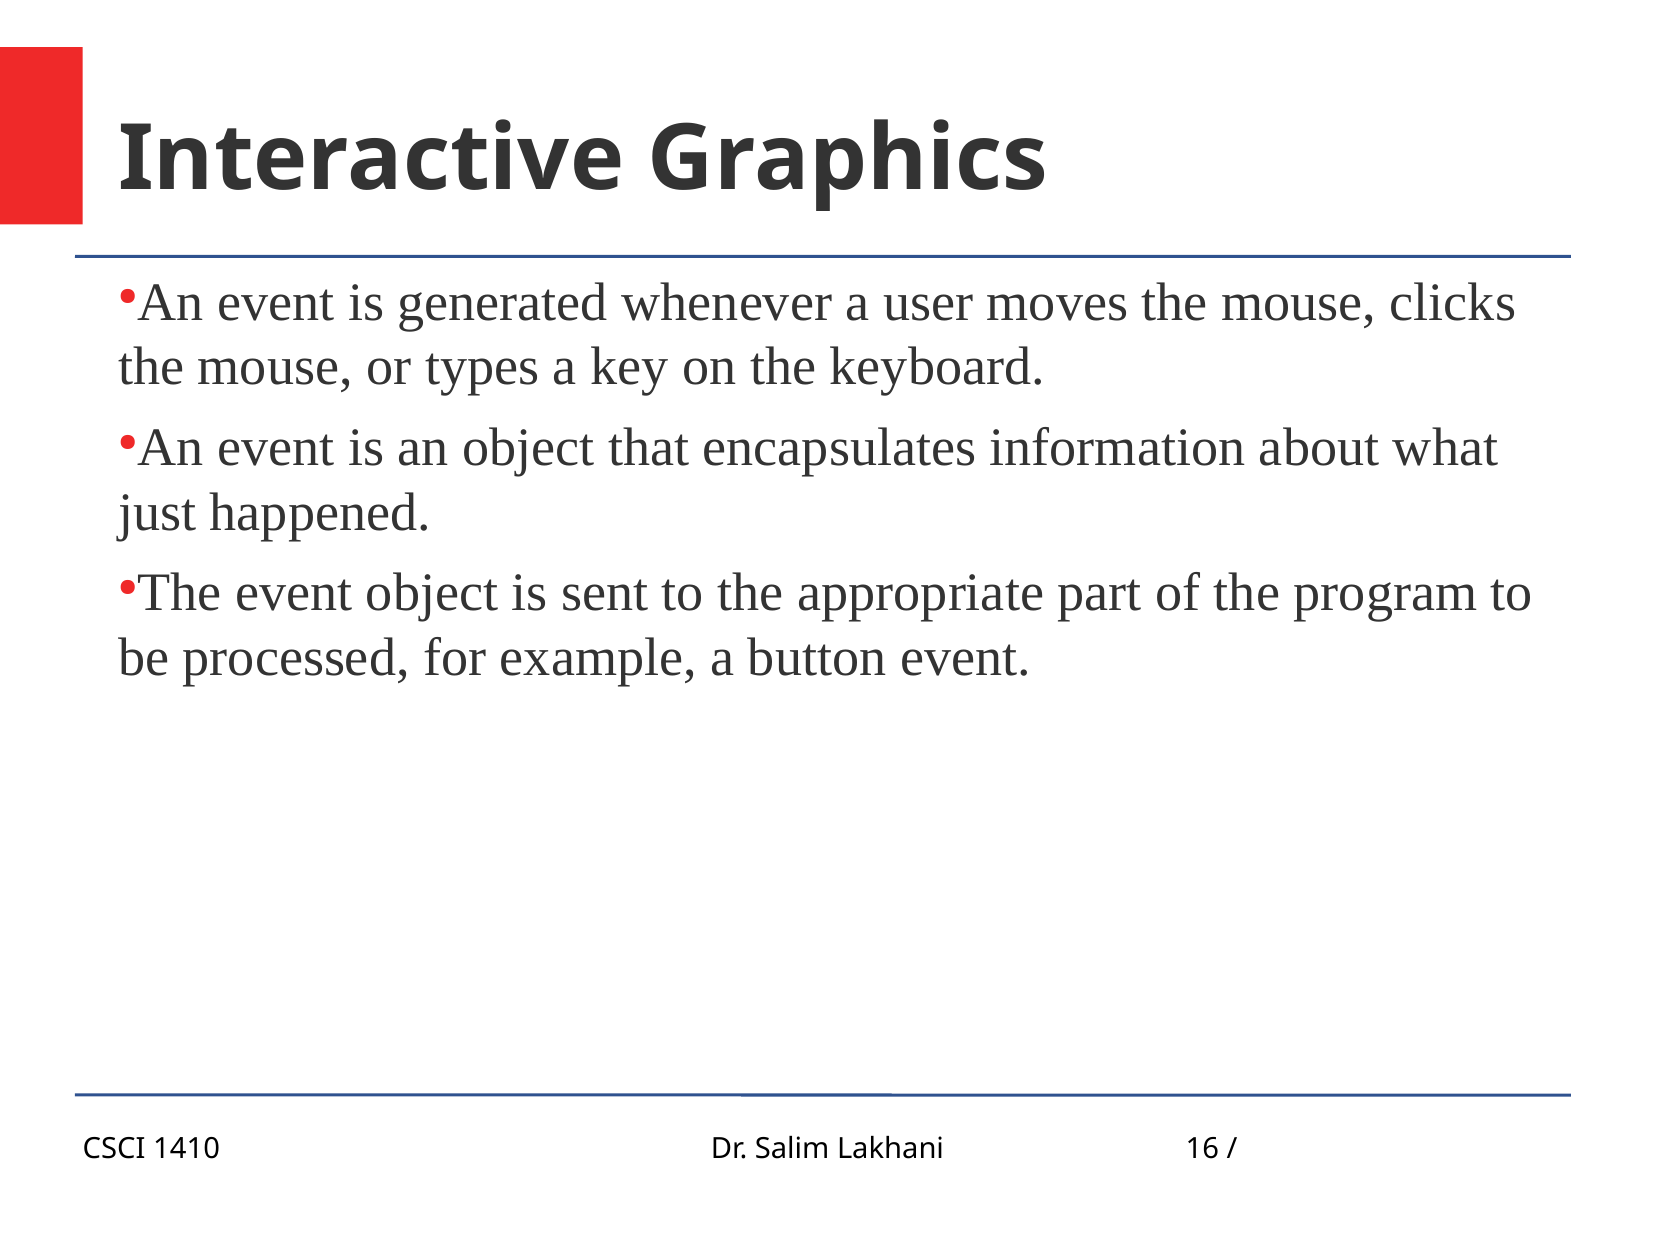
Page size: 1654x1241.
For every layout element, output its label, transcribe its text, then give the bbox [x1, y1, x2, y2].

list An event is generated whenever a user moves the mouse, clicks the mouse, or types a key on the keyboard. An event is an object that encapsulates information about what just happened. The event object is sent to the appropriate part of the program to be processed, for example, a button event. [118, 265, 1536, 1081]
text_box CSCI 1410 [82, 1129, 468, 1216]
text_box / [1185, 1129, 1571, 1216]
title Interactive Graphics [118, 49, 1571, 257]
text_box Dr. Salim Lakhani [565, 1129, 1090, 1216]
